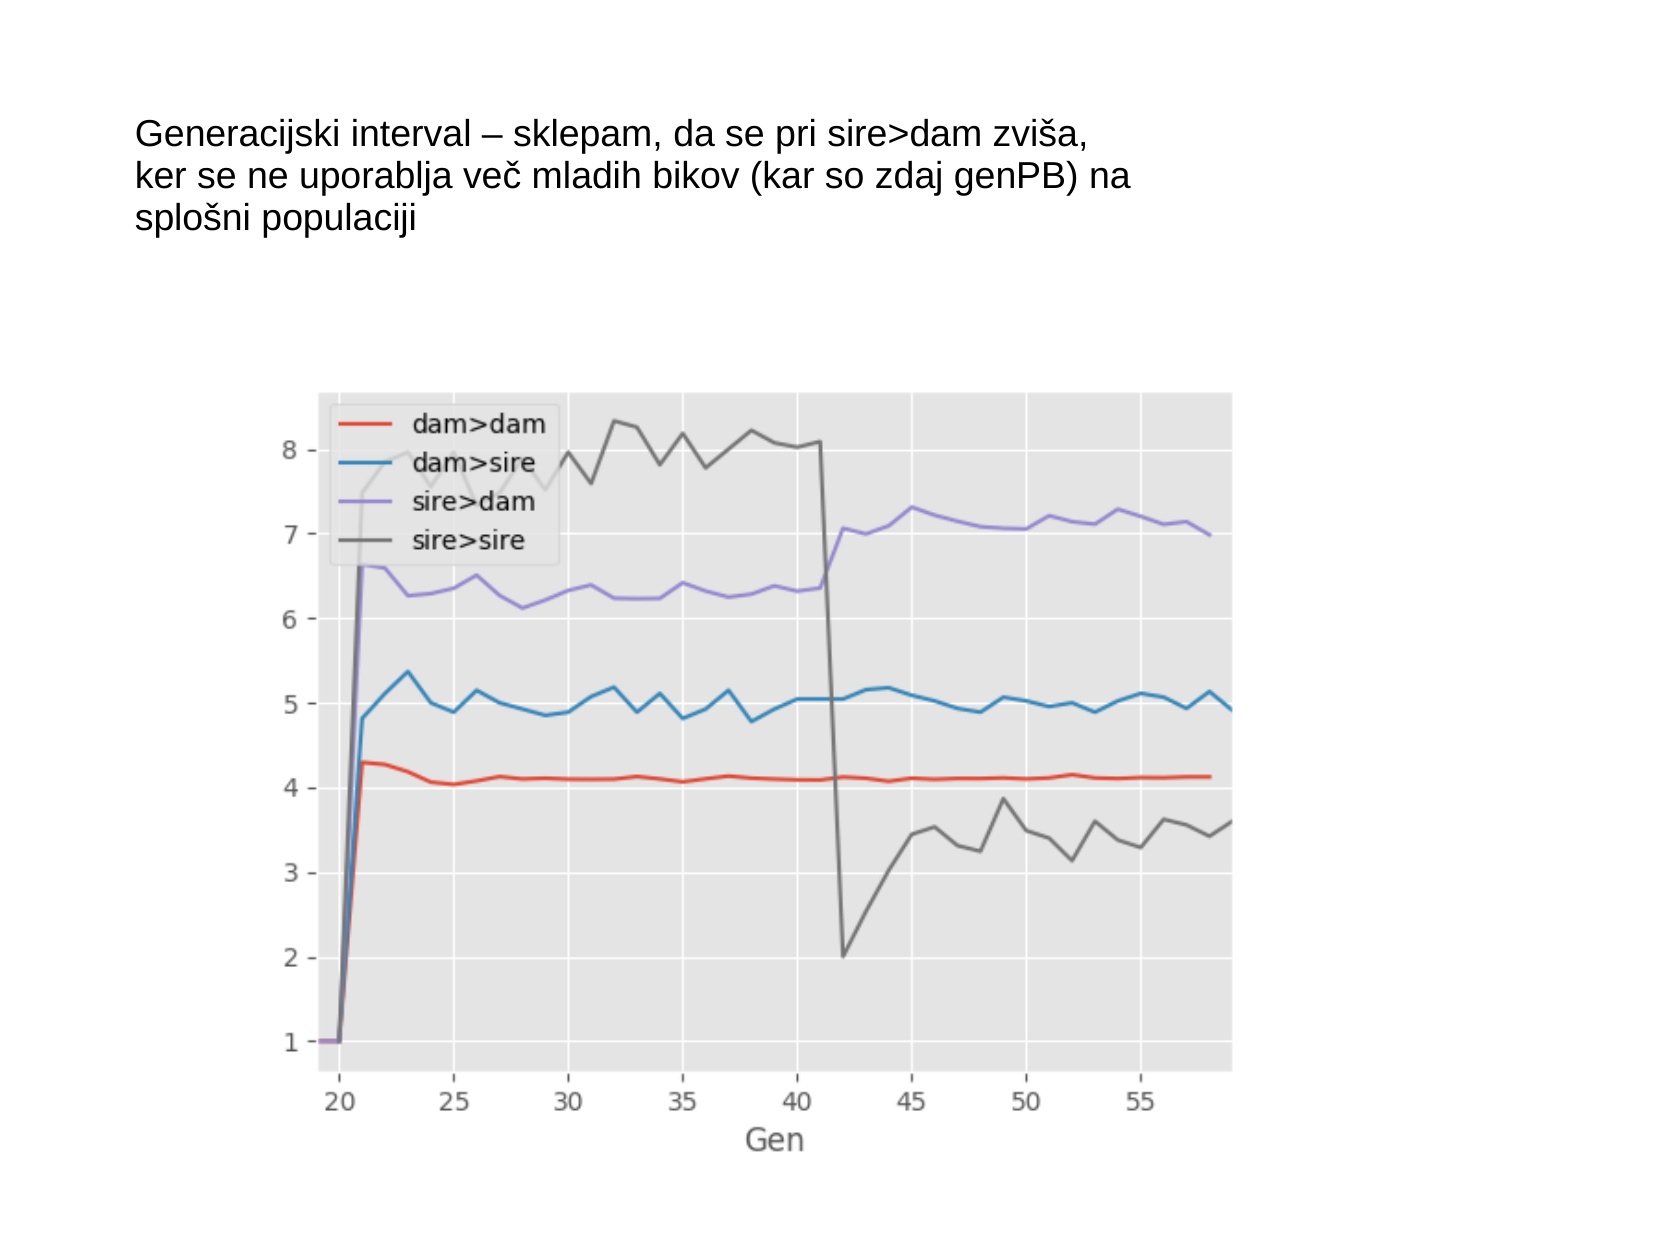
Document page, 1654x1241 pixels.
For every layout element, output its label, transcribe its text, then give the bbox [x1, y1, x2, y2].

picture [169, 284, 1351, 1171]
text_box Generacijski interval – sklepam, da se pri sire>dam zviša, ker se ne uporablja več mladih bikov (kar so zdaj genPB) na splošni populaciji [120, 105, 1156, 246]
